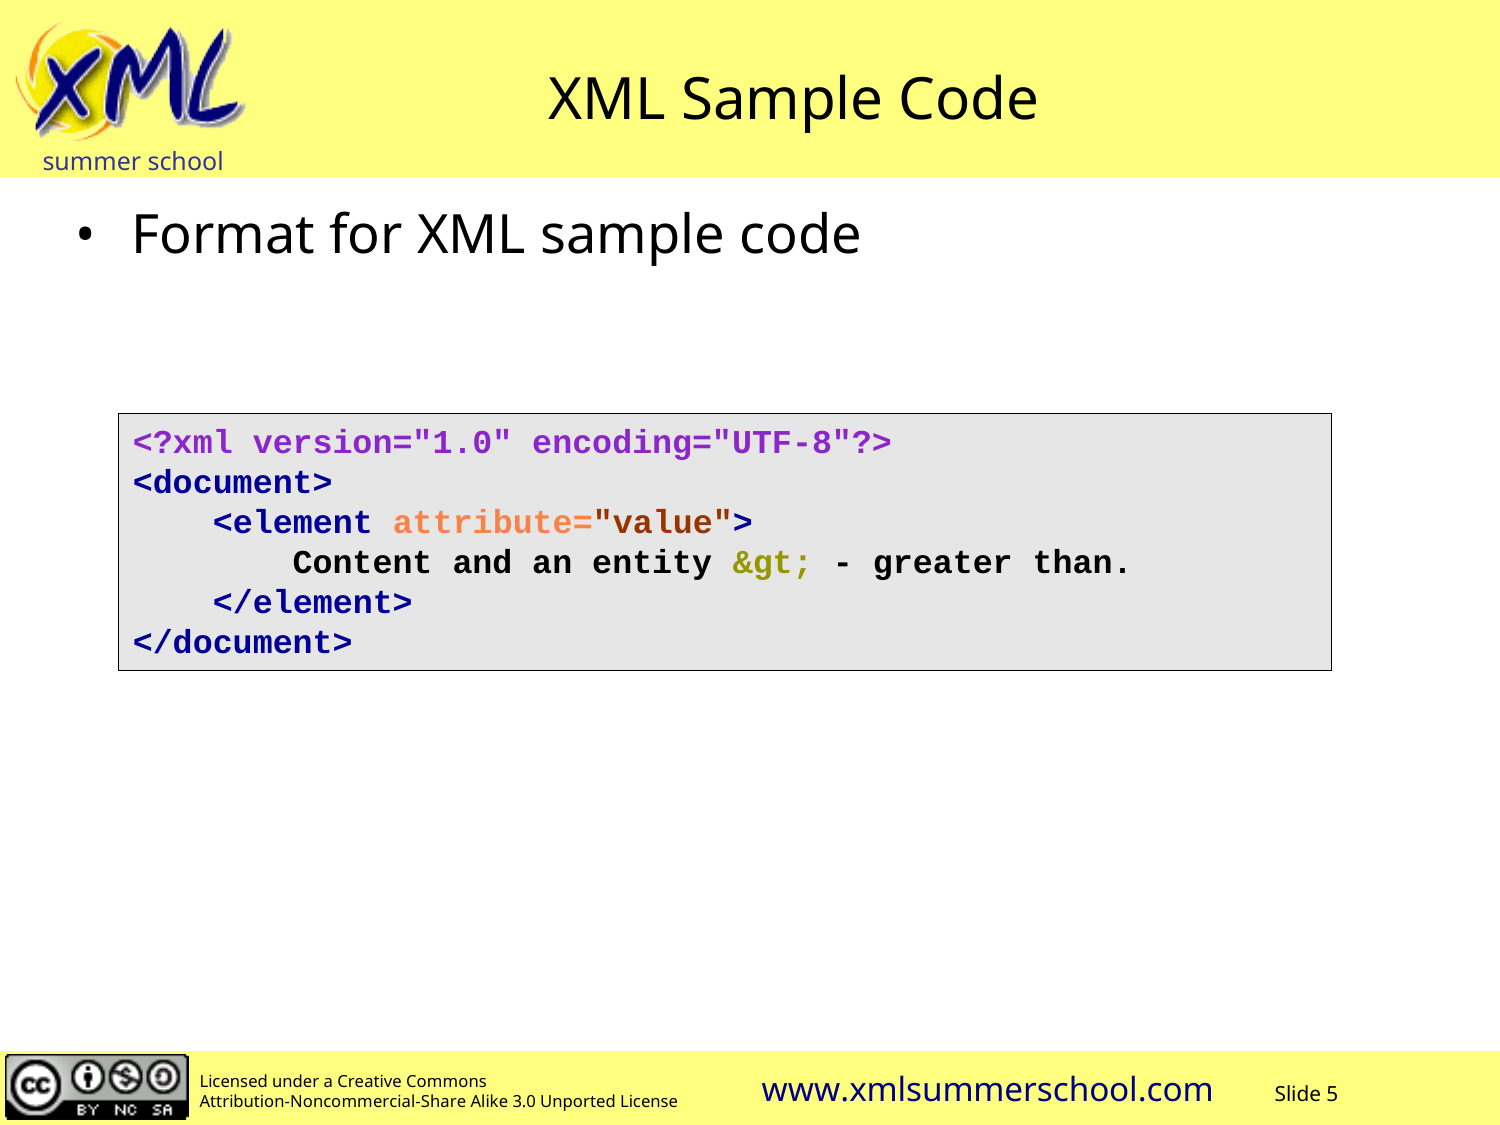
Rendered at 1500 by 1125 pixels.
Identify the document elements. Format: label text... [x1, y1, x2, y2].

picture [5, 1054, 189, 1120]
picture [0, 0, 254, 150]
list Format for XML sample code [75, 195, 1426, 296]
text_box <?xml version="1.0" encoding="UTF-8"?> <document> <element attribute="value"> Content and an entity &gt; - greater than. </element> </document> [118, 413, 1332, 671]
title XML Sample Code [281, 38, 1306, 155]
